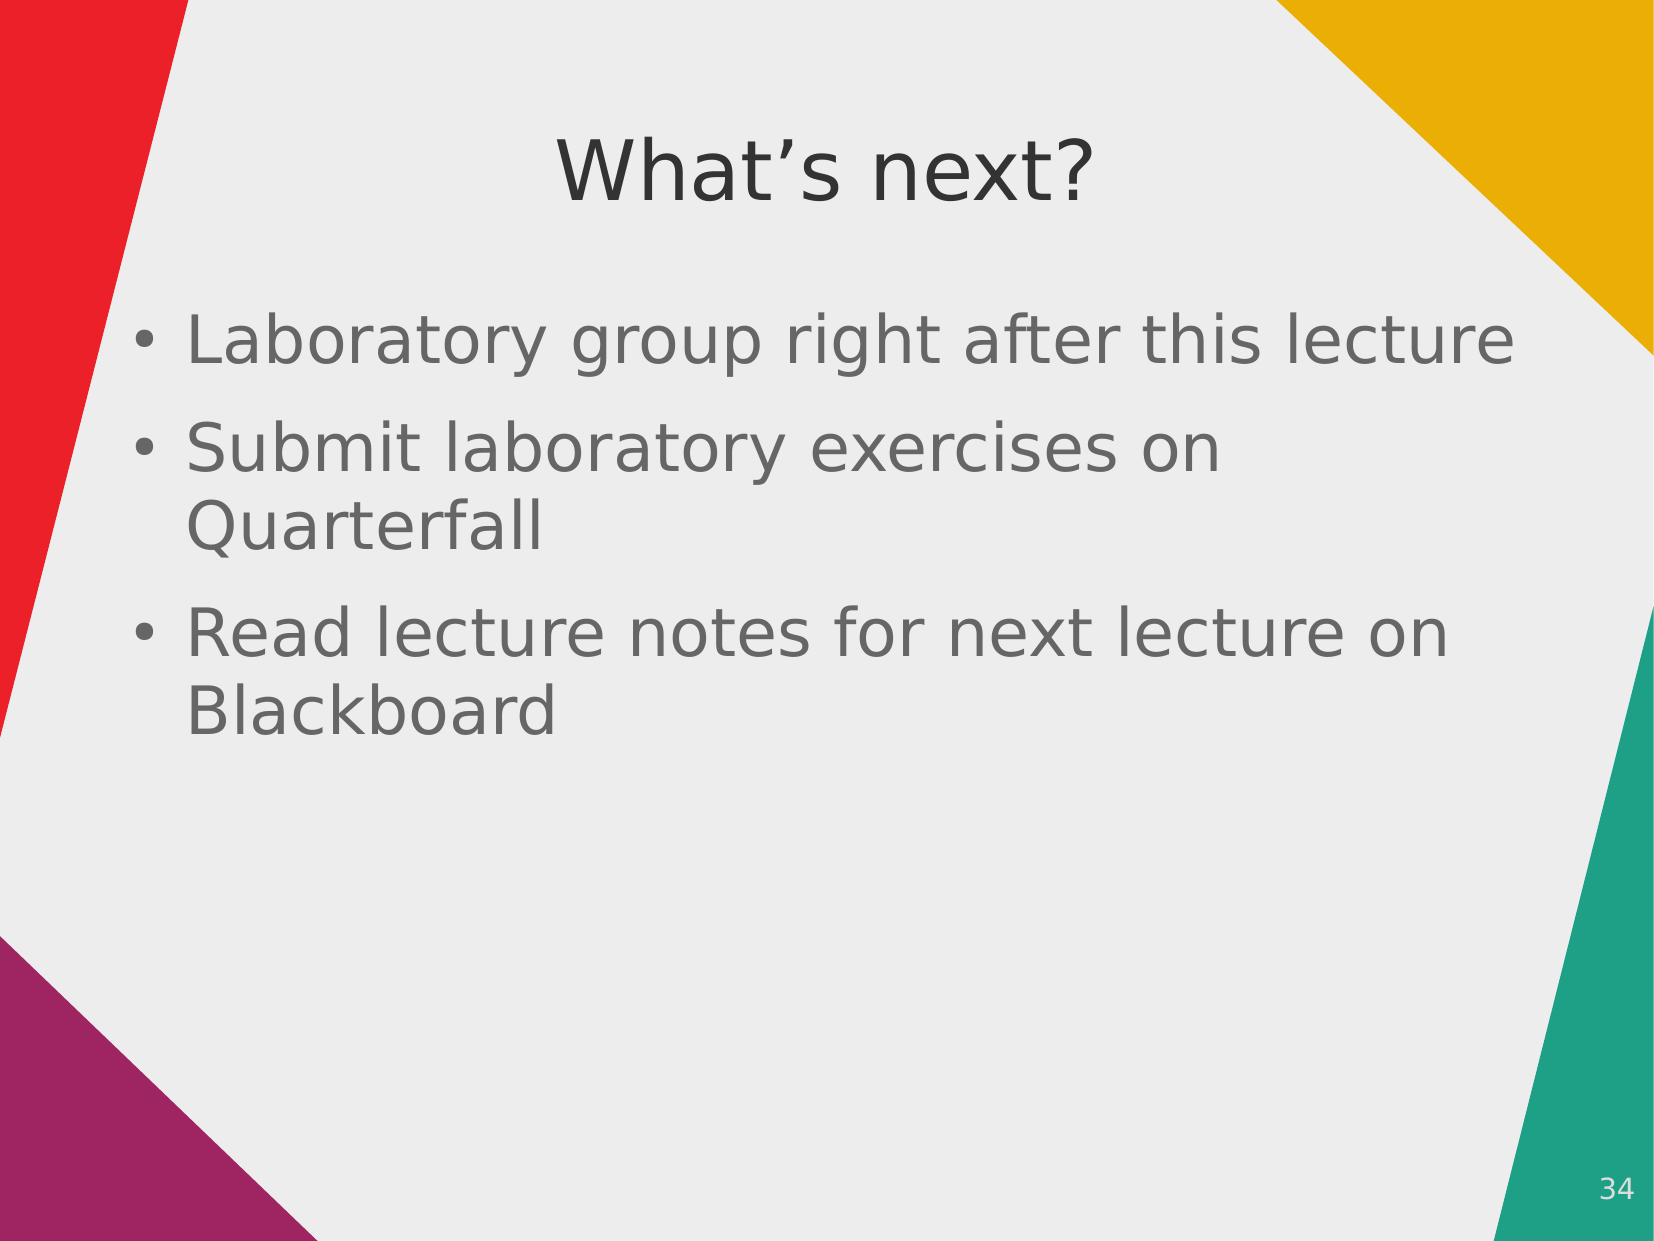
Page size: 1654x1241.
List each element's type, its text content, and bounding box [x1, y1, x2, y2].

list Laboratory group right after this lecture Submit laboratory exercises on Quarterfall Read lecture notes for next lecture on Blackboard [114, 302, 1539, 1033]
title What’s next? [114, 73, 1539, 271]
